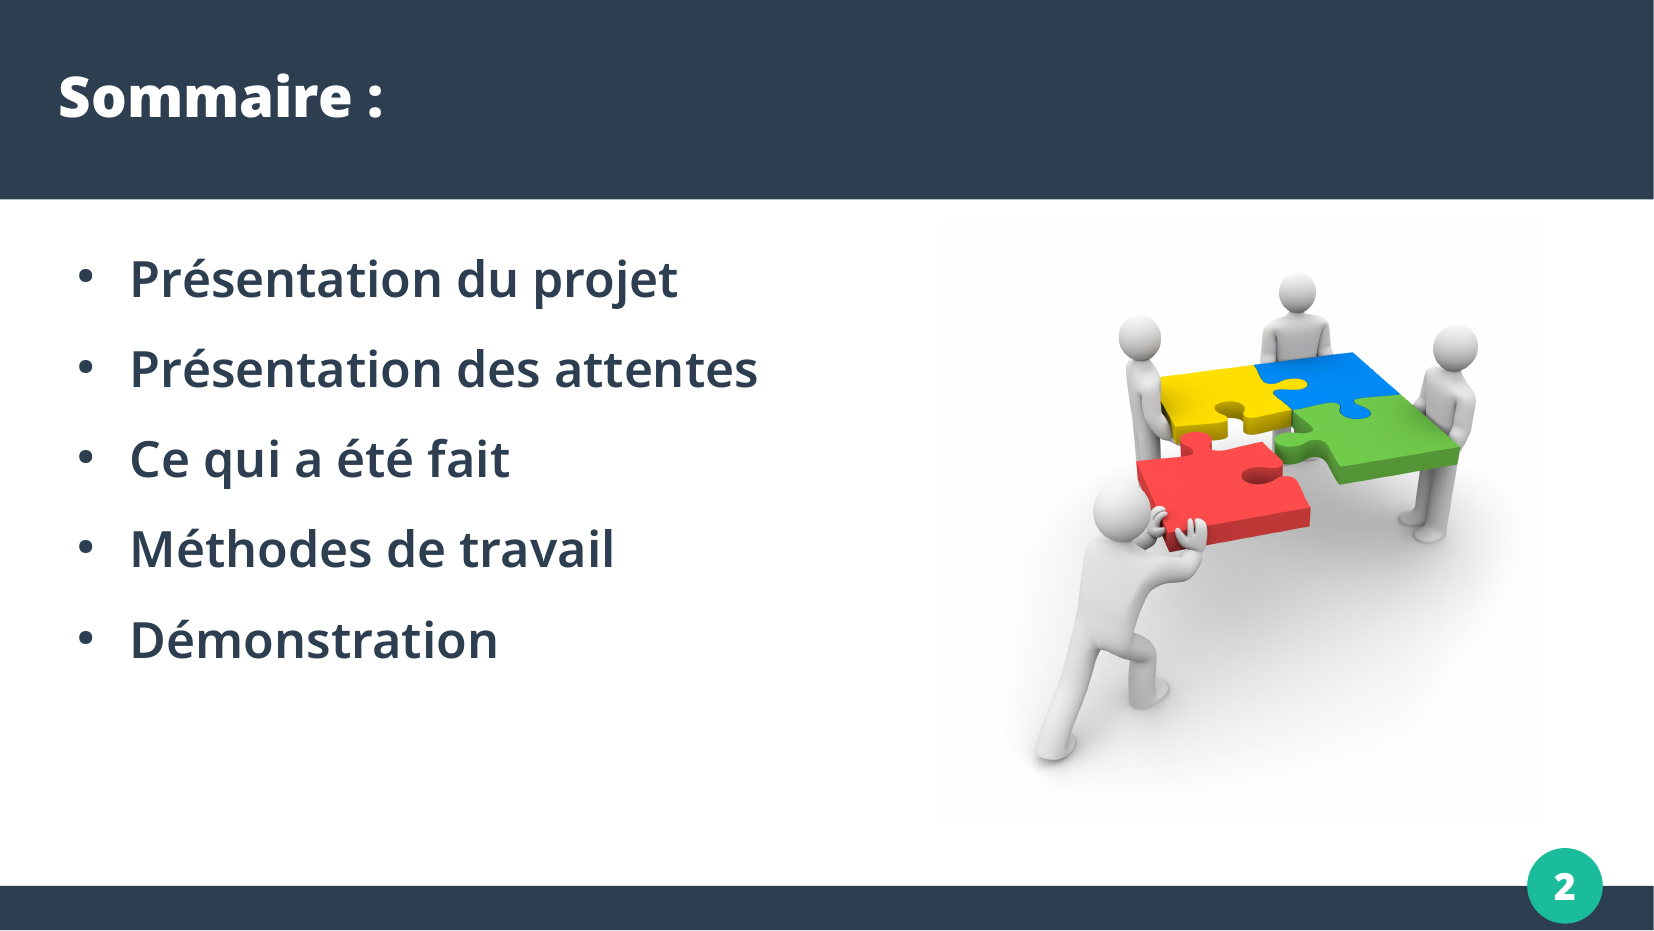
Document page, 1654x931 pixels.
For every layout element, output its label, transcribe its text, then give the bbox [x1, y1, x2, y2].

title Sommaire : [59, 37, 1595, 156]
list Présentation du projet Présentation des attentes Ce qui a été fait Méthodes de travail Démonstration [59, 243, 1595, 864]
picture [941, 221, 1543, 823]
